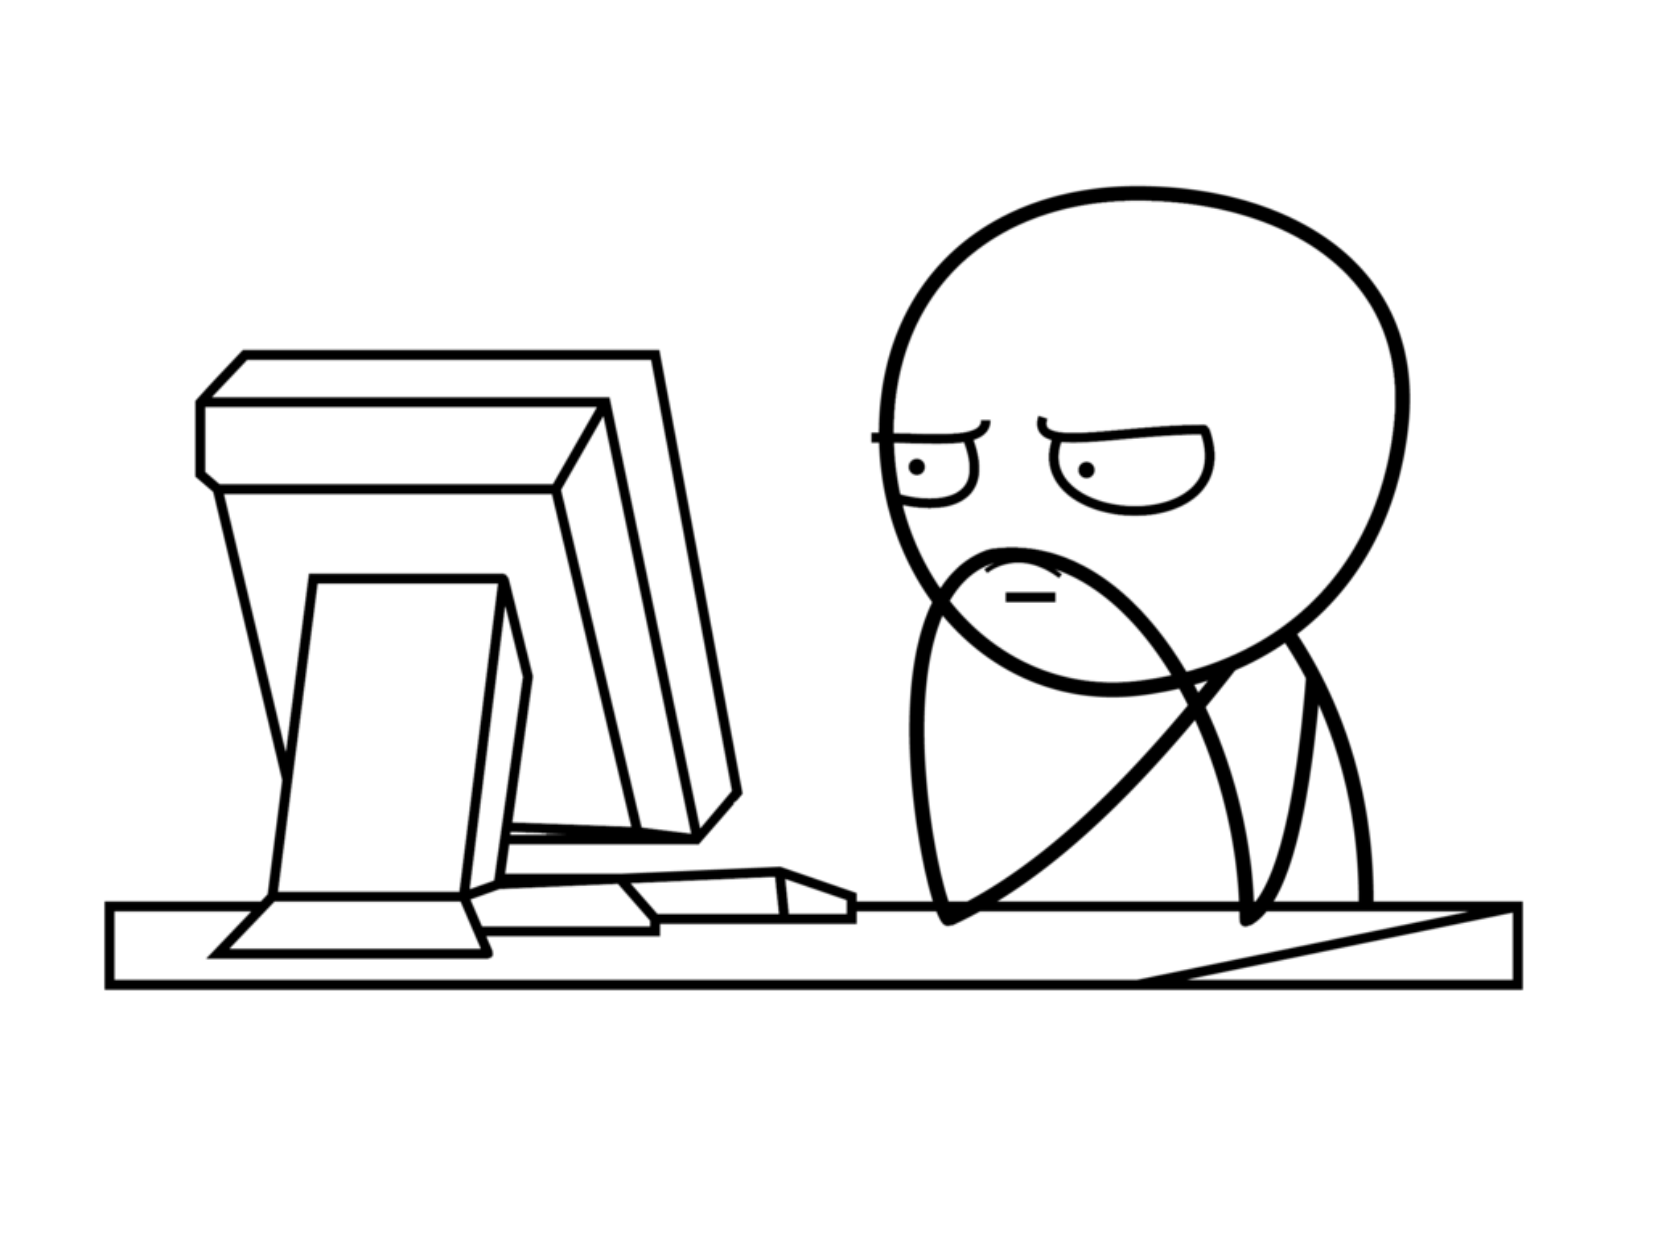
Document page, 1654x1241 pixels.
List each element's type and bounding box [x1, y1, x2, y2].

picture [90, 164, 1538, 1006]
